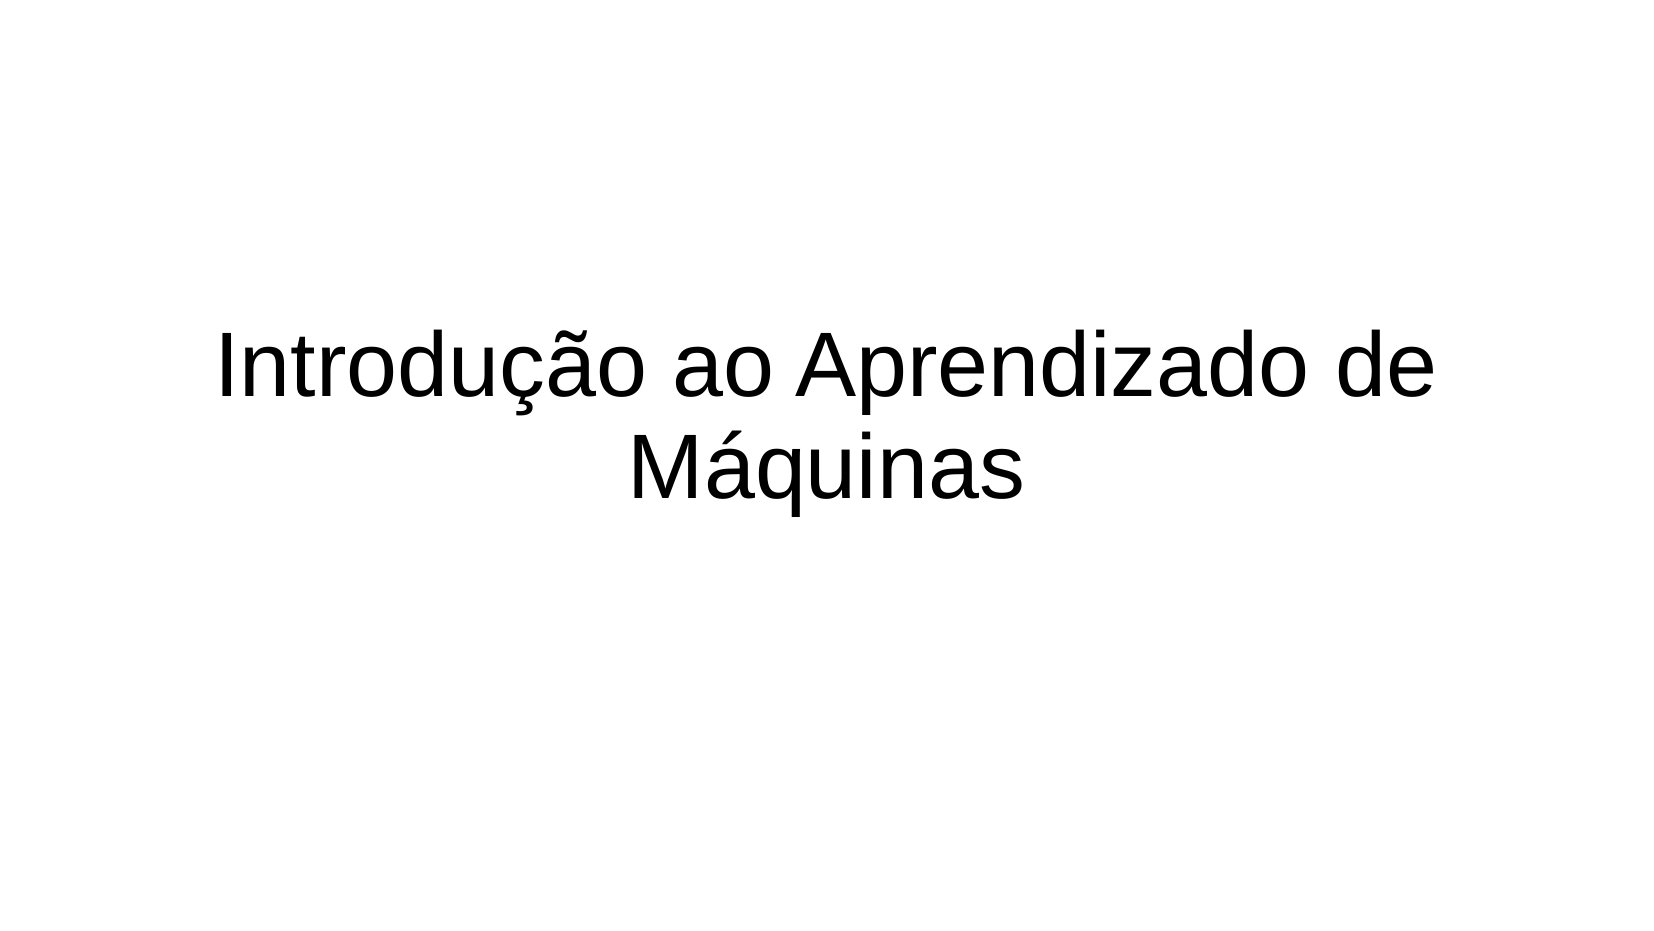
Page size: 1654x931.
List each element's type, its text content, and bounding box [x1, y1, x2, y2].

title Introdução ao Aprendizado de Máquinas [82, 313, 1571, 519]
